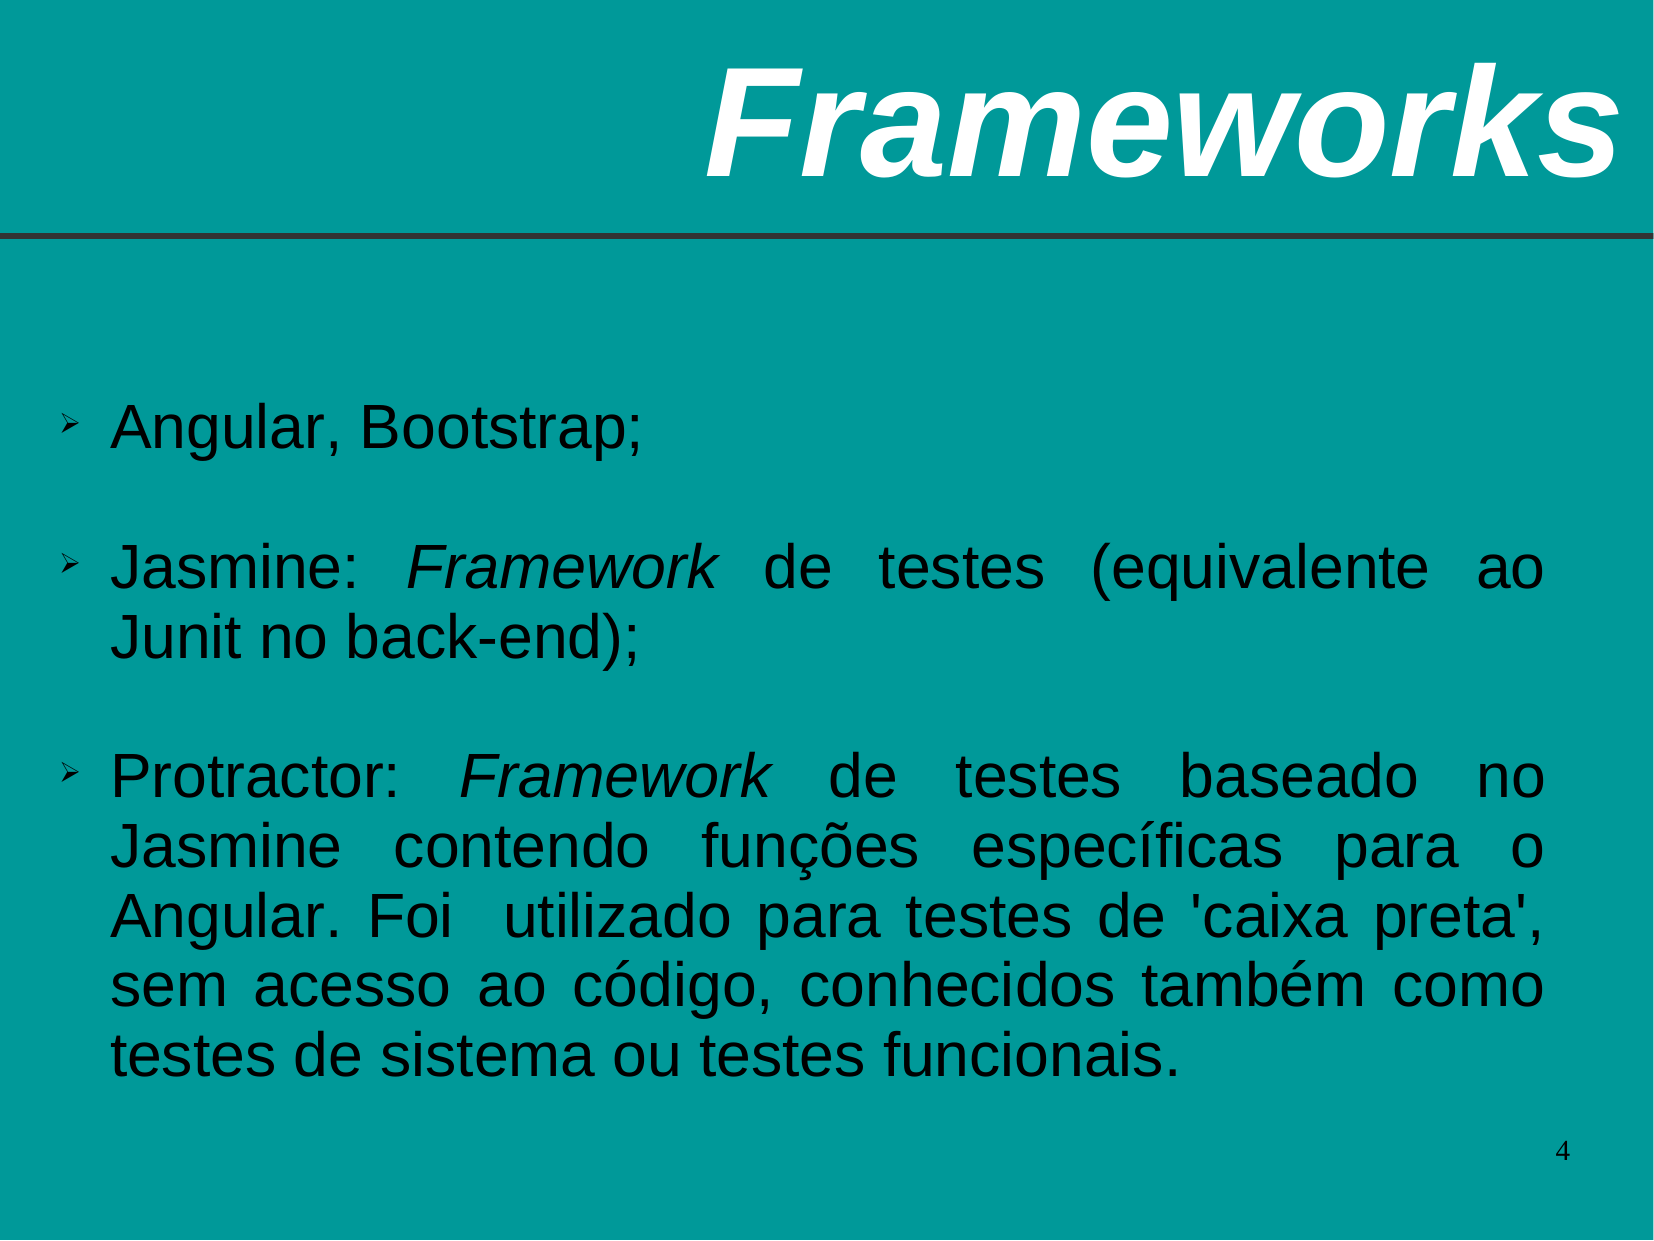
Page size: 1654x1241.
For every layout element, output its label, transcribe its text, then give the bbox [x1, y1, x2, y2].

text_box Frameworks [15, 27, 1640, 218]
text_box Angular, Bootstrap; Jasmine: Framework de testes (equivalente ao Junit no back-end); Protractor: Framework de testes baseado no Jasmine contendo funções específicas para o Angular. Foi utilizado para testes de 'caixa preta', sem acesso ao código, conhecidos também como testes de sistema ou testes funcionais. [59, 321, 1547, 1092]
